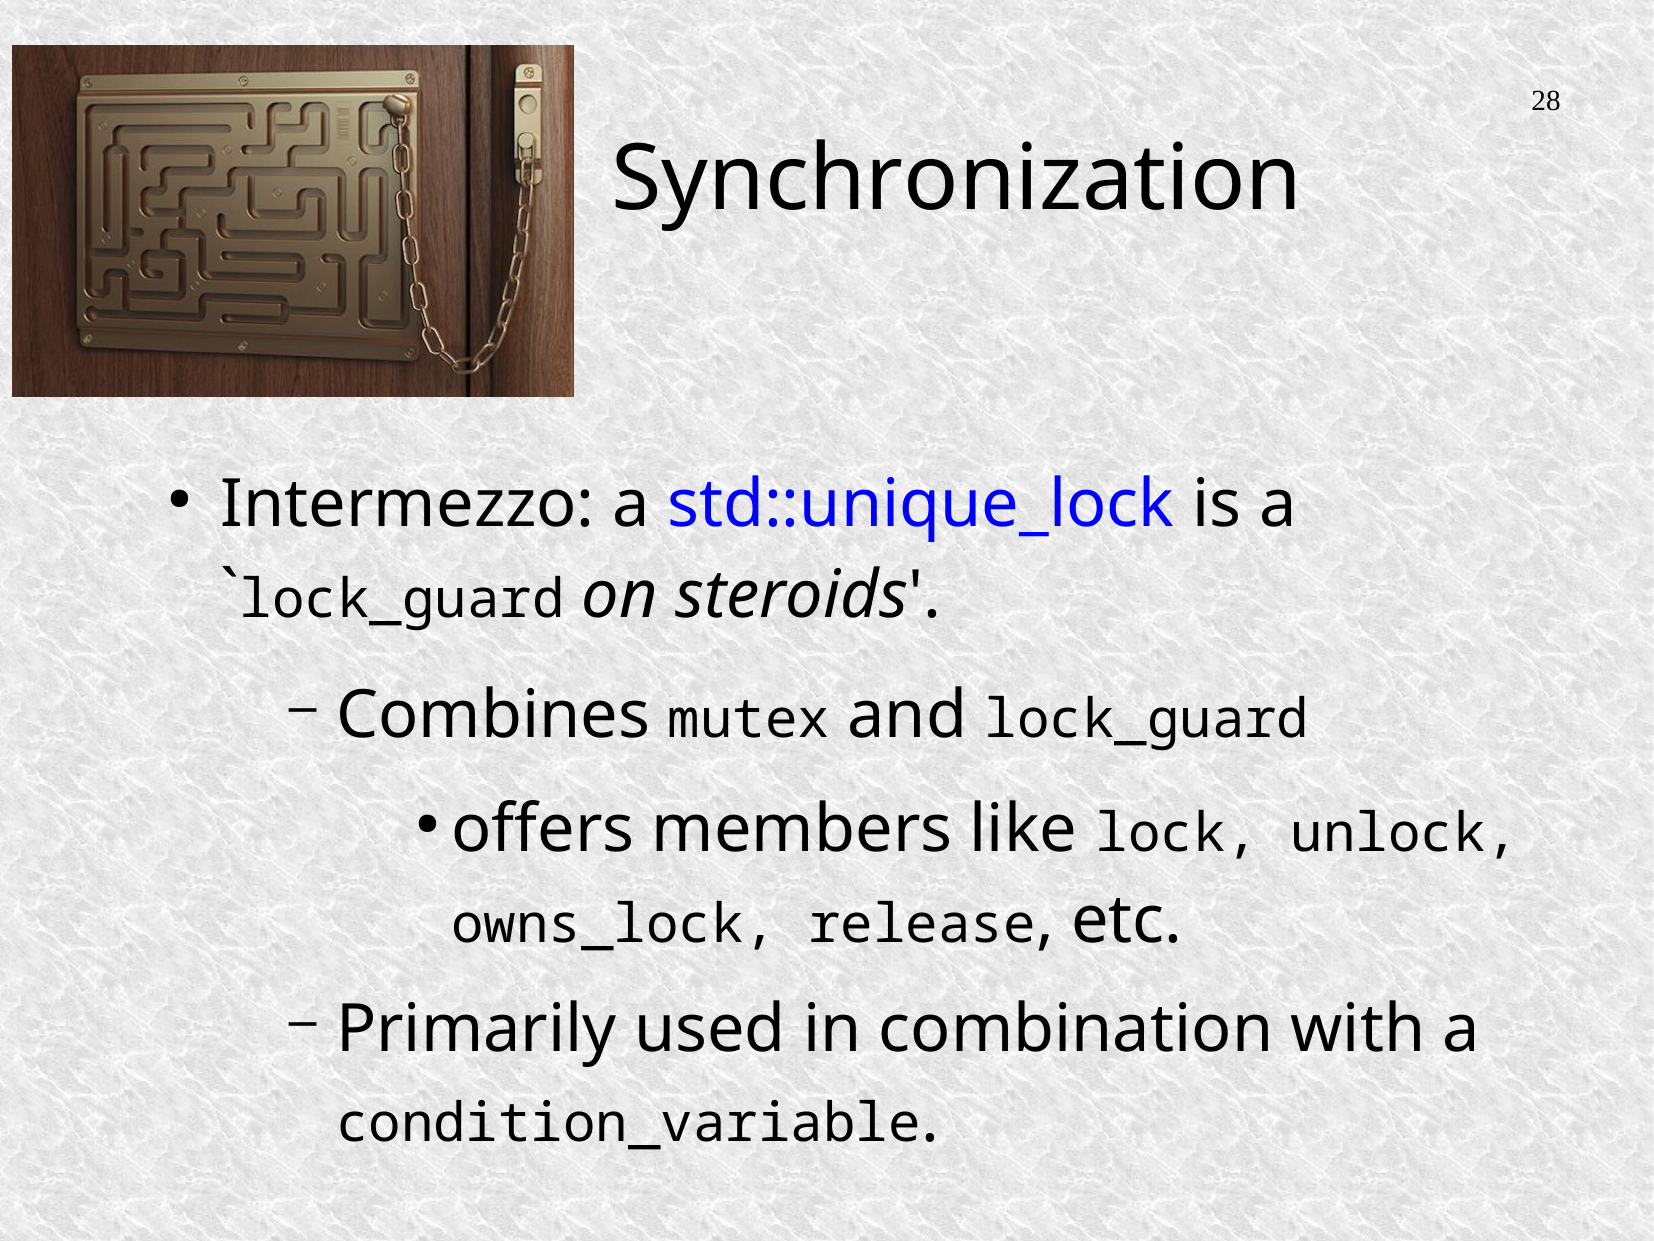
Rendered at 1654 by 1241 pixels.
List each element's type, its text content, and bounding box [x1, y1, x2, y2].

picture [0, 0, 1654, 1241]
title Synchronization [574, 68, 1492, 279]
list Intermezzo: a std::unique_lock is a `lock_guard on steroids'. Combines mutex and lock_guard offers members like lock, unlock, owns_lock, release, etc. Primarily used in combination with a condition_variable. [149, 455, 1562, 1195]
